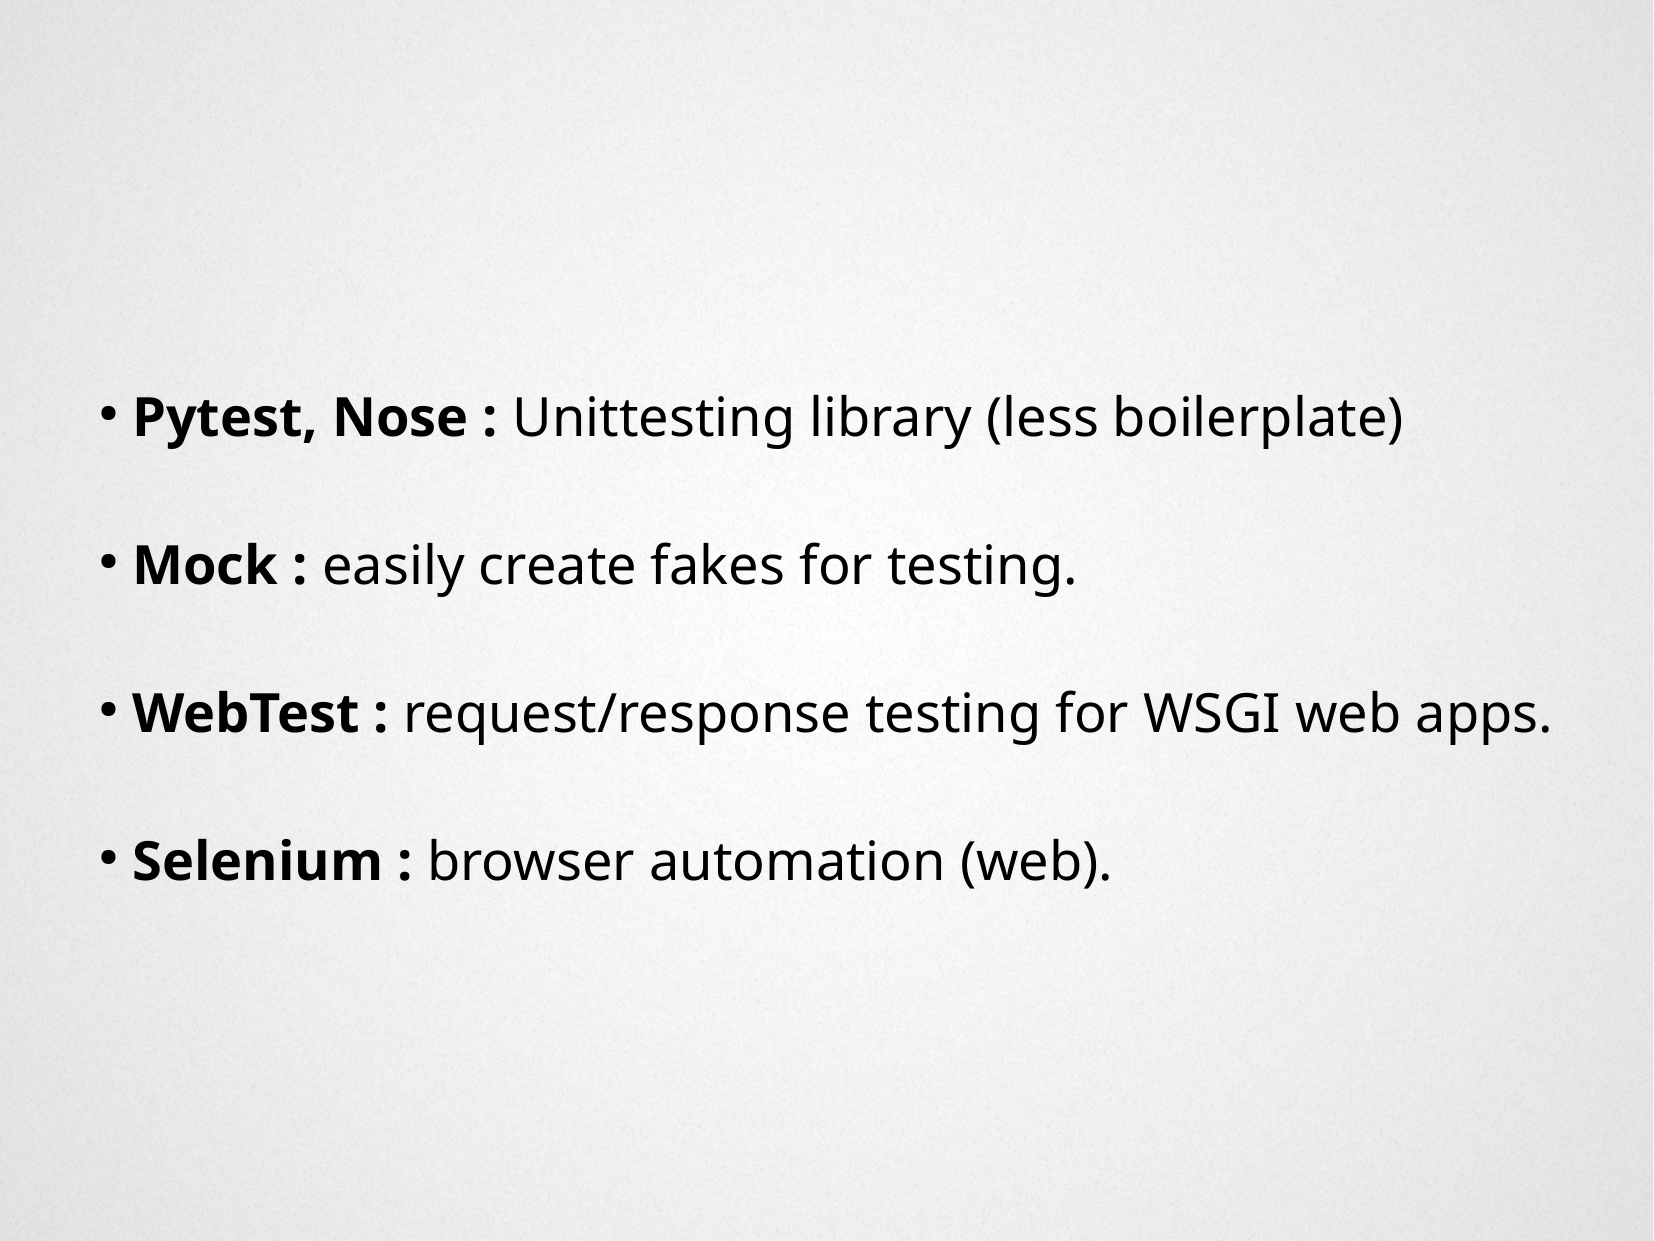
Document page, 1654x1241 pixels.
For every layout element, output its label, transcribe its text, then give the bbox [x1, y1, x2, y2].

picture [0, 0, 1654, 1241]
text_box Pytest, Nose : Unittesting library (less boilerplate) Mock : easily create fakes for testing. WebTest : request/response testing for WSGI web apps. Selenium : browser automation (web). [53, 337, 1591, 863]
